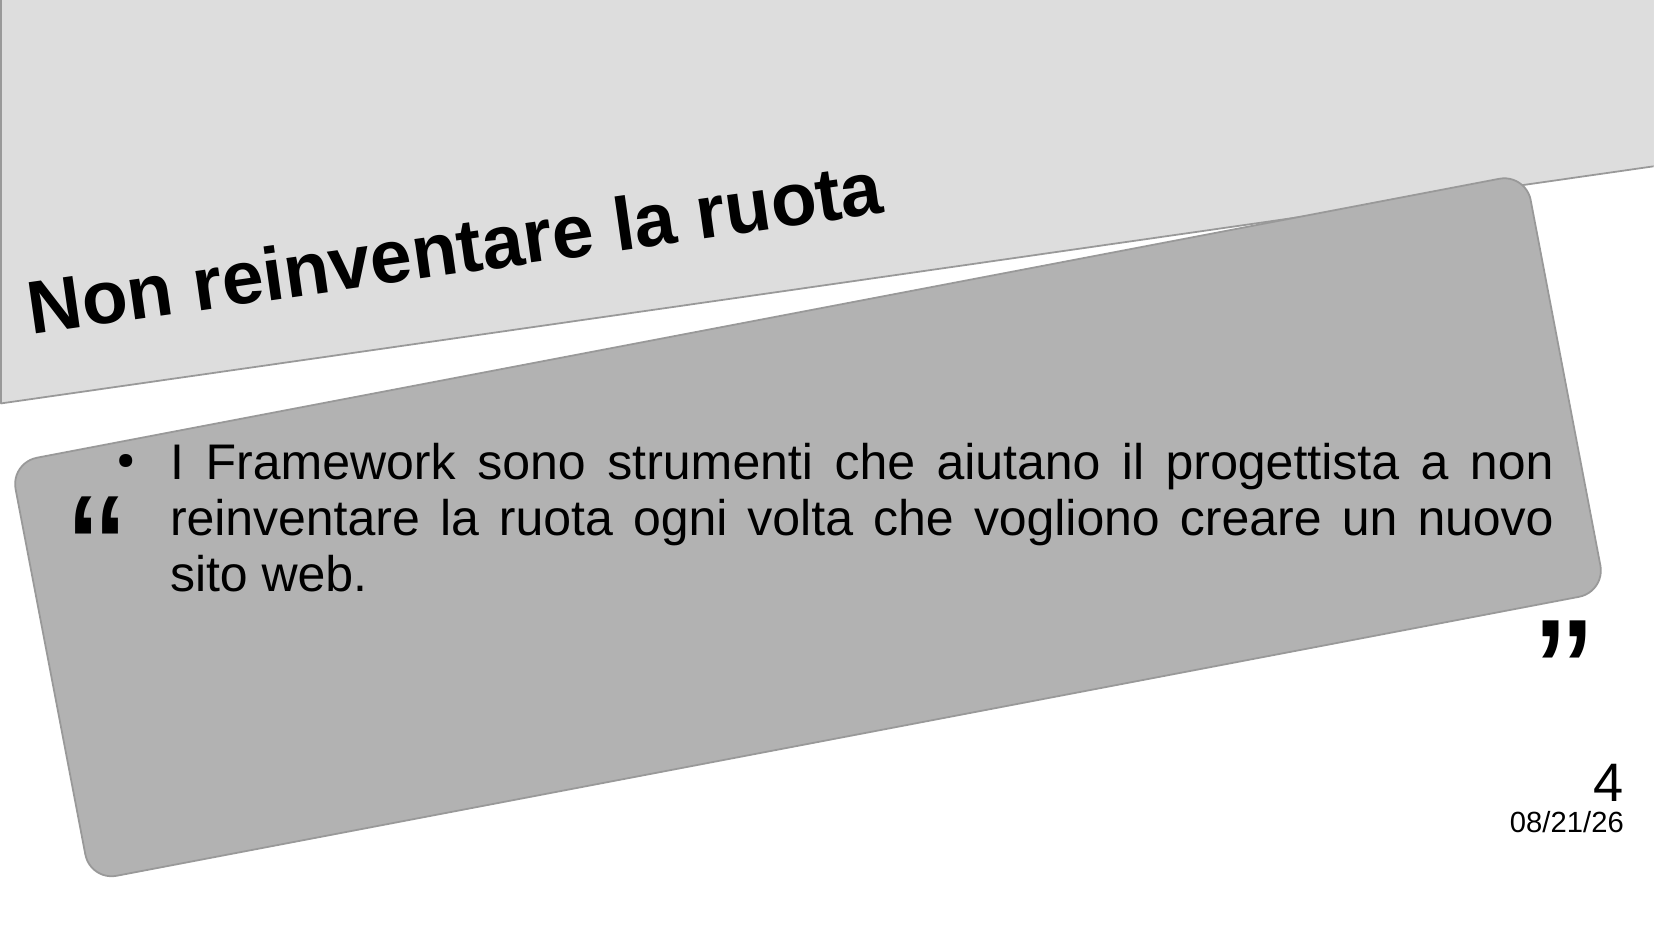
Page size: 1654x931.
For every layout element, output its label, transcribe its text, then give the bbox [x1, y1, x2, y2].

list I Framework sono strumenti che aiutano il progettista a non reinventare la ruota ogni volta che vogliono creare un nuovo sito web. [99, 434, 1555, 789]
title Non reinventare la ruota [16, 21, 1501, 387]
